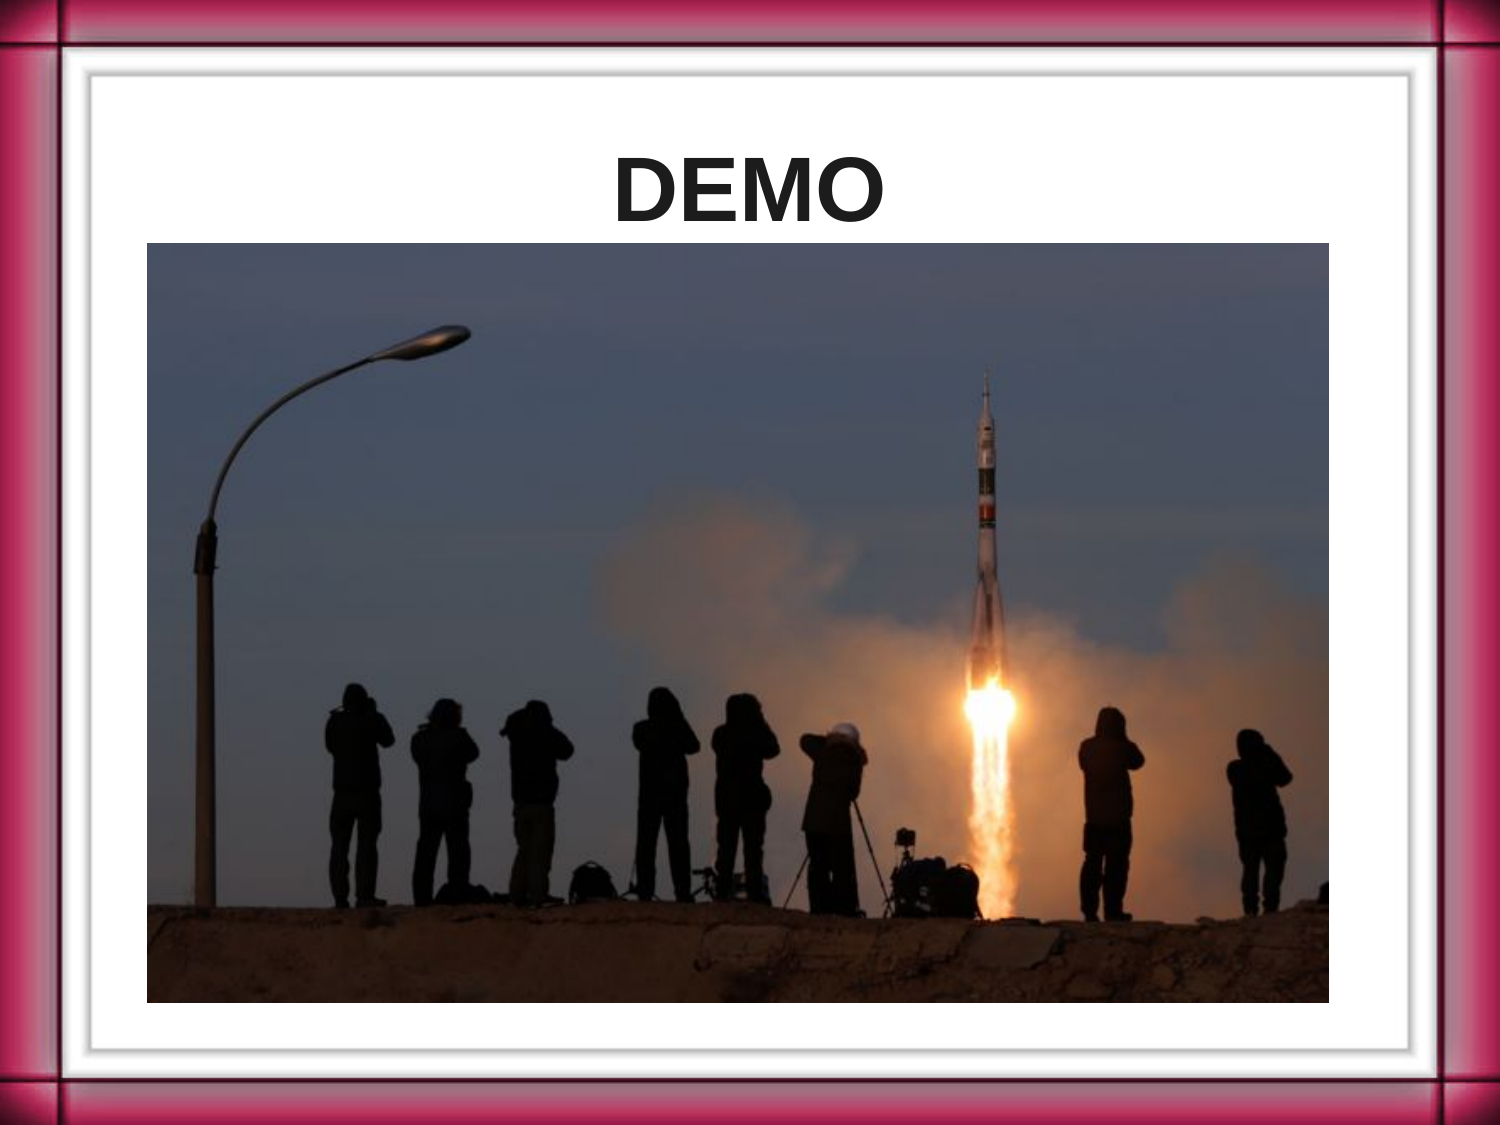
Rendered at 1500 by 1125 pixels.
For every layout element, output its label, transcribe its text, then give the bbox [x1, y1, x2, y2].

title DEMO [112, 90, 1388, 279]
picture [147, 243, 1329, 1003]
